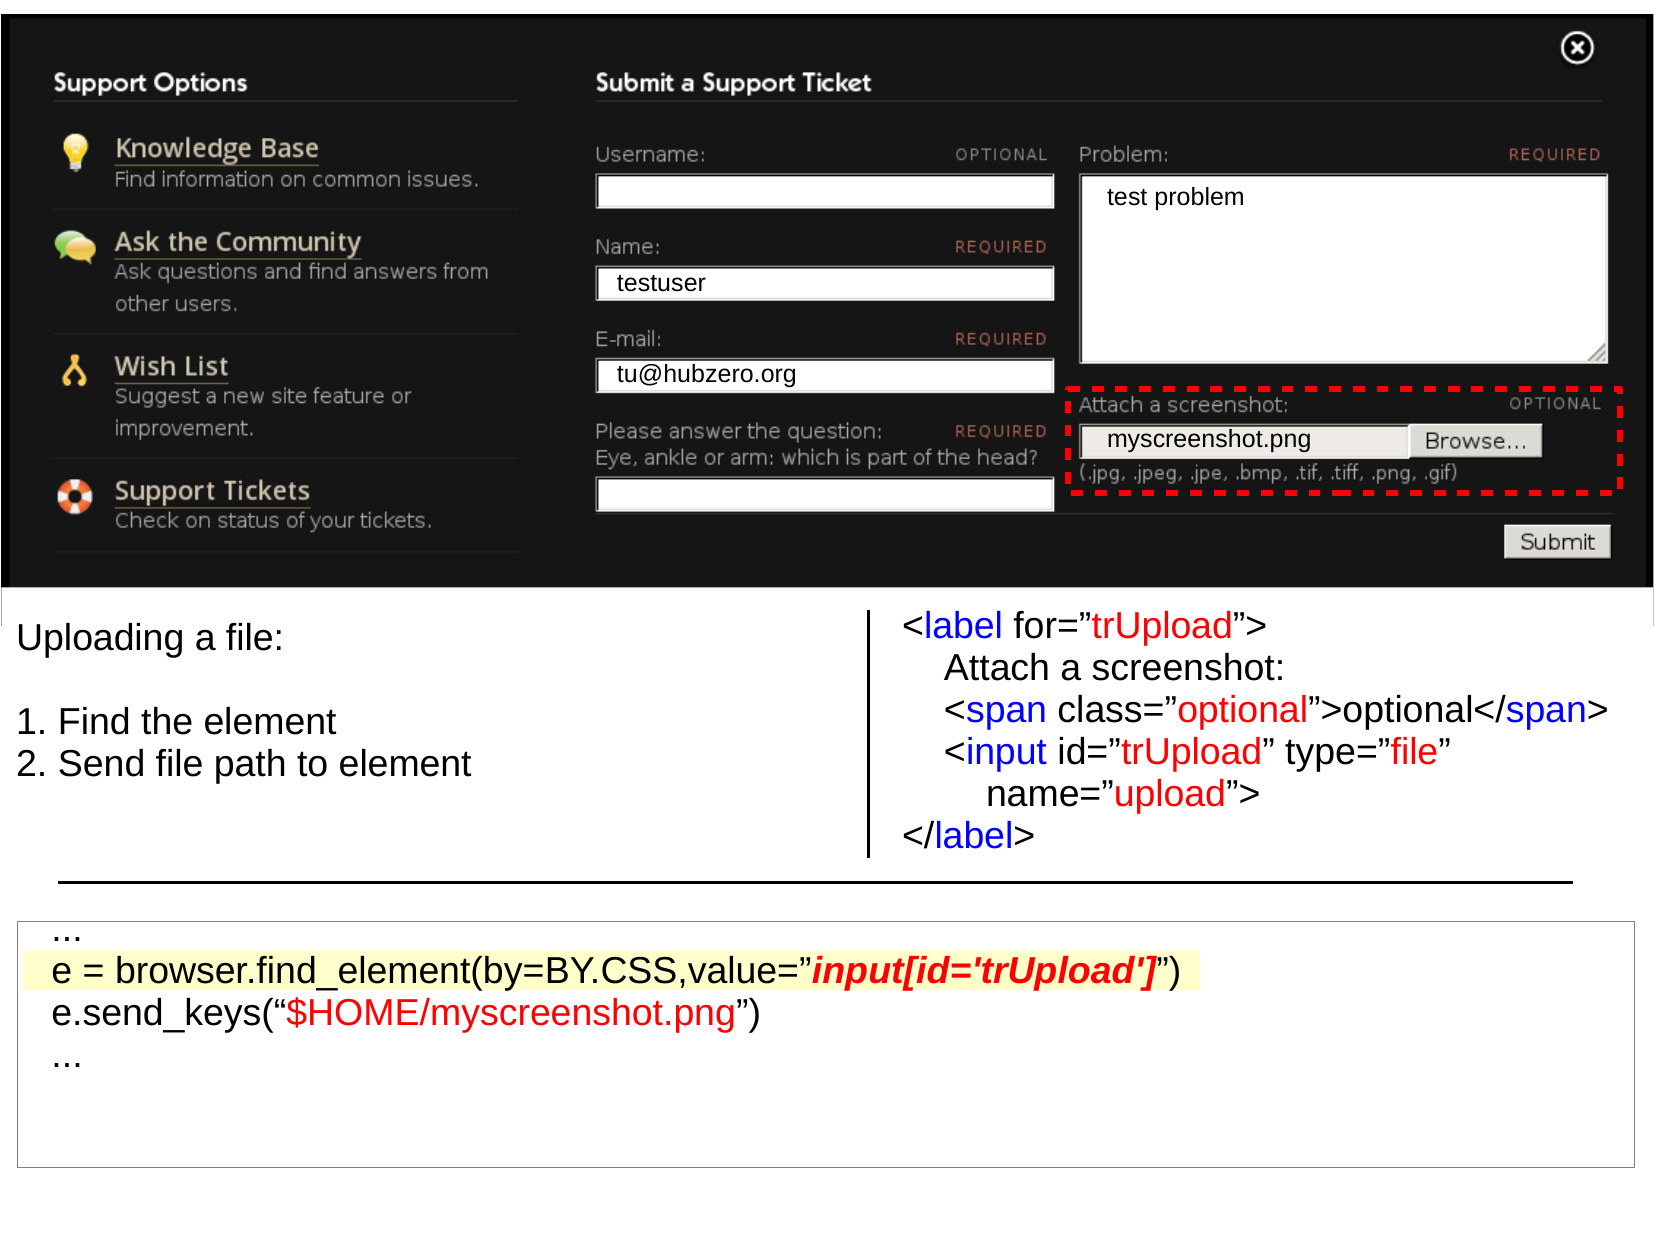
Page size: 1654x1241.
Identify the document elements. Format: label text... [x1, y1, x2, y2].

picture [1, 14, 1654, 587]
text_box <label for=”trUpload”> Attach a screenshot: <span class=”optional”>optional</span> <input id=”trUpload” type=”file” name=”upload”> </label> [887, 597, 1624, 865]
text_box Uploading a file: 1. Find the element 2. Send file path to element [1, 609, 487, 792]
text_box testuser [602, 260, 722, 304]
text_box test problem [1092, 175, 1261, 218]
text_box myscreenshot.png [1092, 417, 1327, 460]
text_box ... e = browser.find_element(by=BY.CSS,value=”input[id='trUpload']”) e.send_keys(“$HOME/myscreenshot.png”) ... [36, 900, 1636, 1084]
text_box [1, 587, 1654, 1212]
text_box tu@hubzero.org [602, 352, 812, 395]
